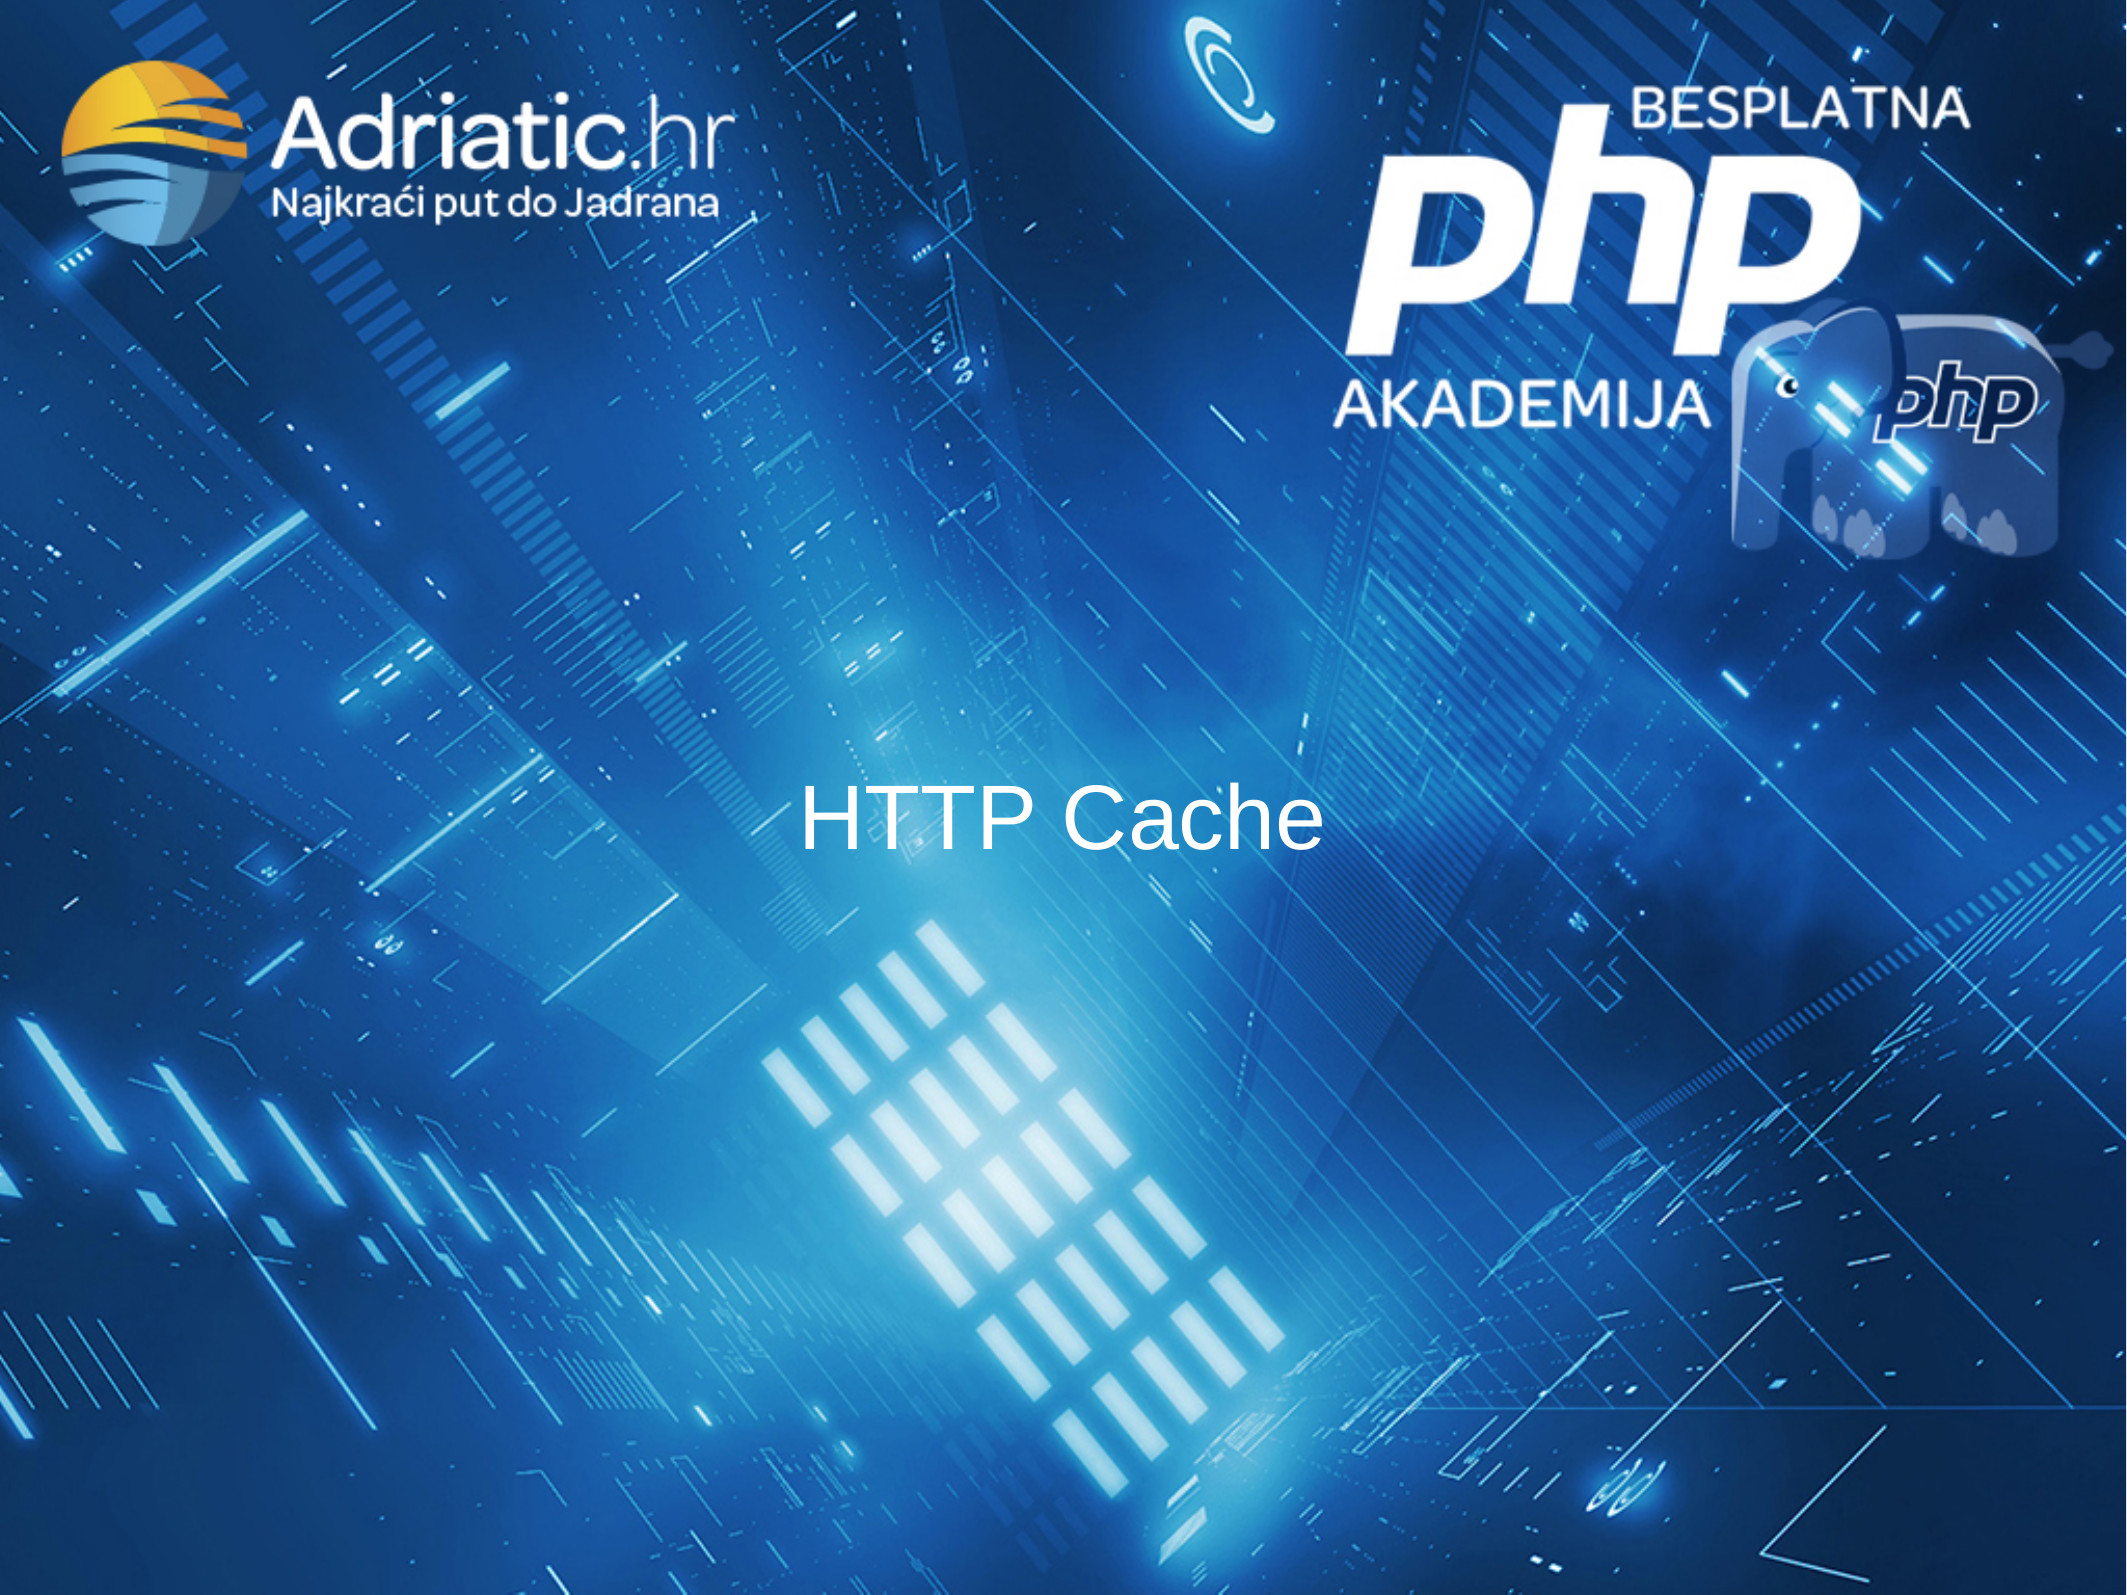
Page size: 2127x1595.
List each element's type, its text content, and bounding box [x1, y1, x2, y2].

picture [0, 0, 2127, 1595]
title HTTP Cache [106, 685, 2020, 952]
